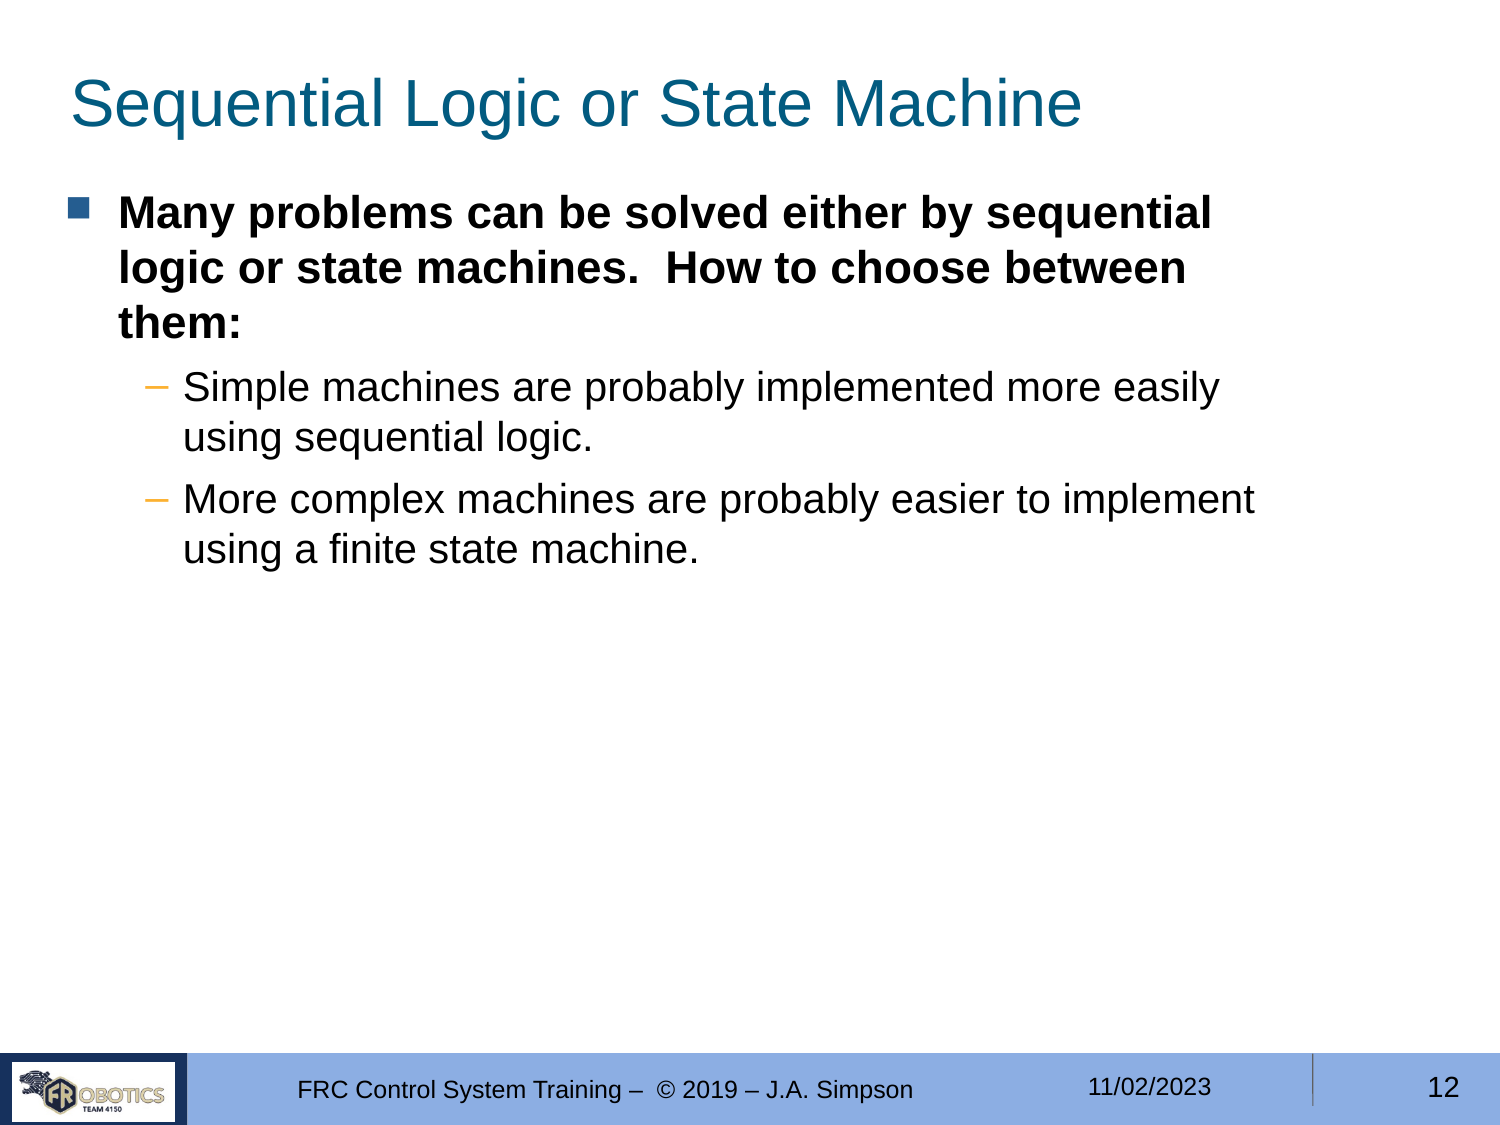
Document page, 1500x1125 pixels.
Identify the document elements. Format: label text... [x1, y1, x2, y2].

slide_number 11/02/2023 [1012, 1071, 1288, 1100]
footer FRC Control System Training – © 2019 – J.A. Simpson [225, 1074, 988, 1103]
slide_number <number> [1337, 1072, 1475, 1100]
picture [12, 1062, 175, 1122]
title Sequential Logic or State Machine [55, 52, 1443, 148]
list Many problems can be solved either by sequential logic or state machines. How to choose between them: Simple machines are probably implemented more easily using sequential logic. More complex machines are probably easier to implement using a finite state machine. [55, 174, 1340, 973]
